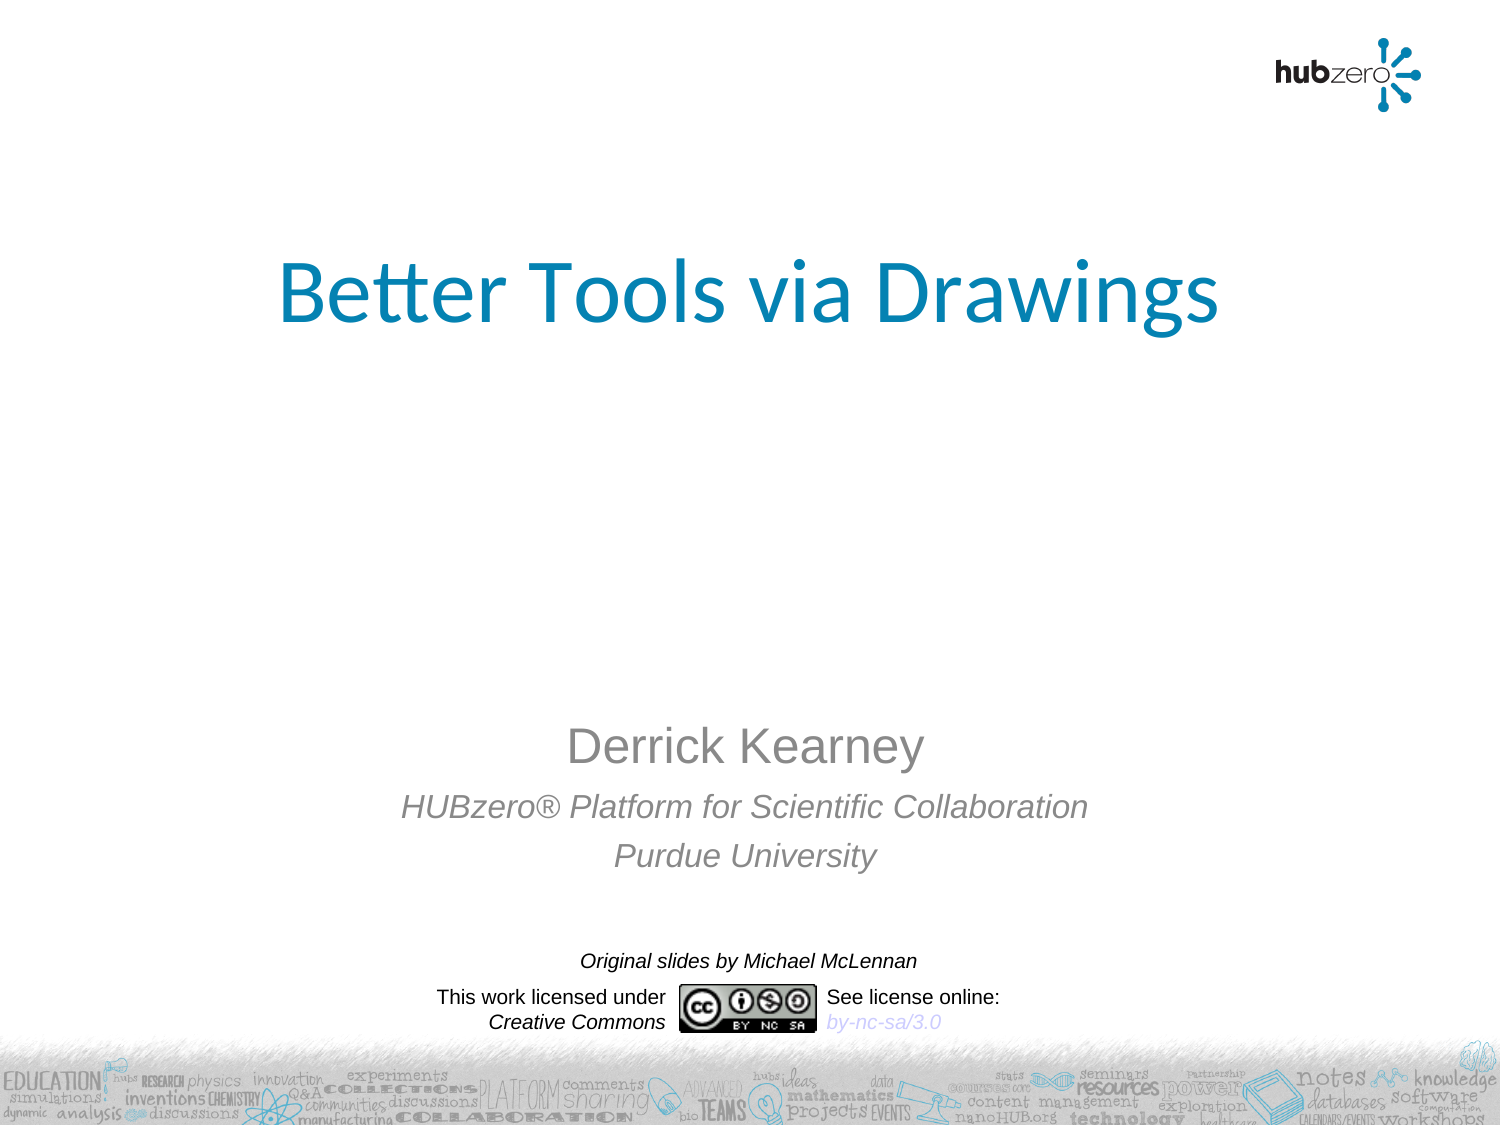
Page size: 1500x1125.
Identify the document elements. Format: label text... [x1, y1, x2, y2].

text_box Better Tools via Drawings [112, 128, 1388, 445]
picture [681, 984, 811, 1033]
text_box Original slides by Michael McLennan [565, 940, 933, 981]
picture [0, 1034, 1500, 1125]
text_box See license online: by-nc-sa/3.0 [811, 976, 1016, 1042]
text_box This work licensed under Creative Commons [421, 976, 681, 1042]
picture [1272, 35, 1424, 115]
text_box Derrick Kearney HUBzero® Platform for Scientific Collaboration Purdue University [220, 705, 1271, 881]
